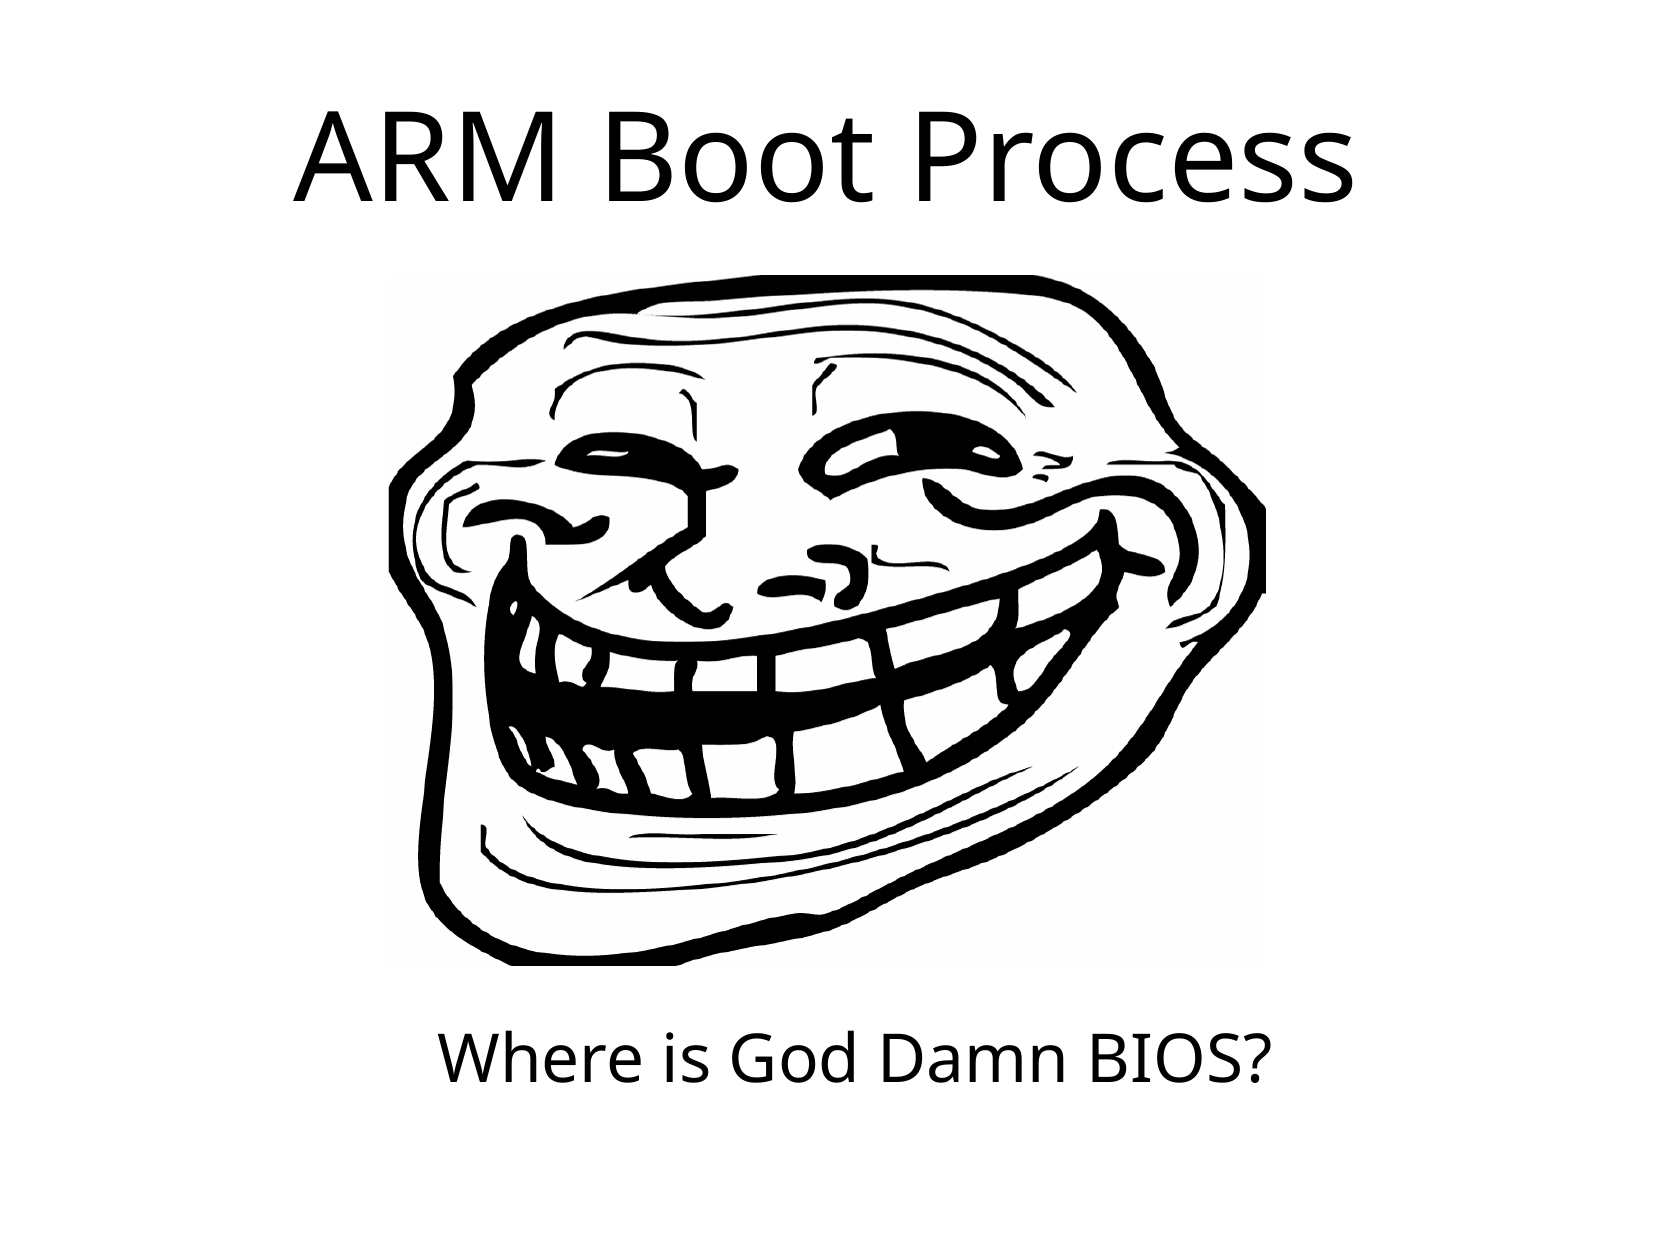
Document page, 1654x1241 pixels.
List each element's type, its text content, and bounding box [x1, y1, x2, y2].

title ARM Boot Process [82, 49, 1571, 257]
list Where is God Damn BIOS? [376, 1010, 1277, 1121]
picture [388, 275, 1266, 966]
